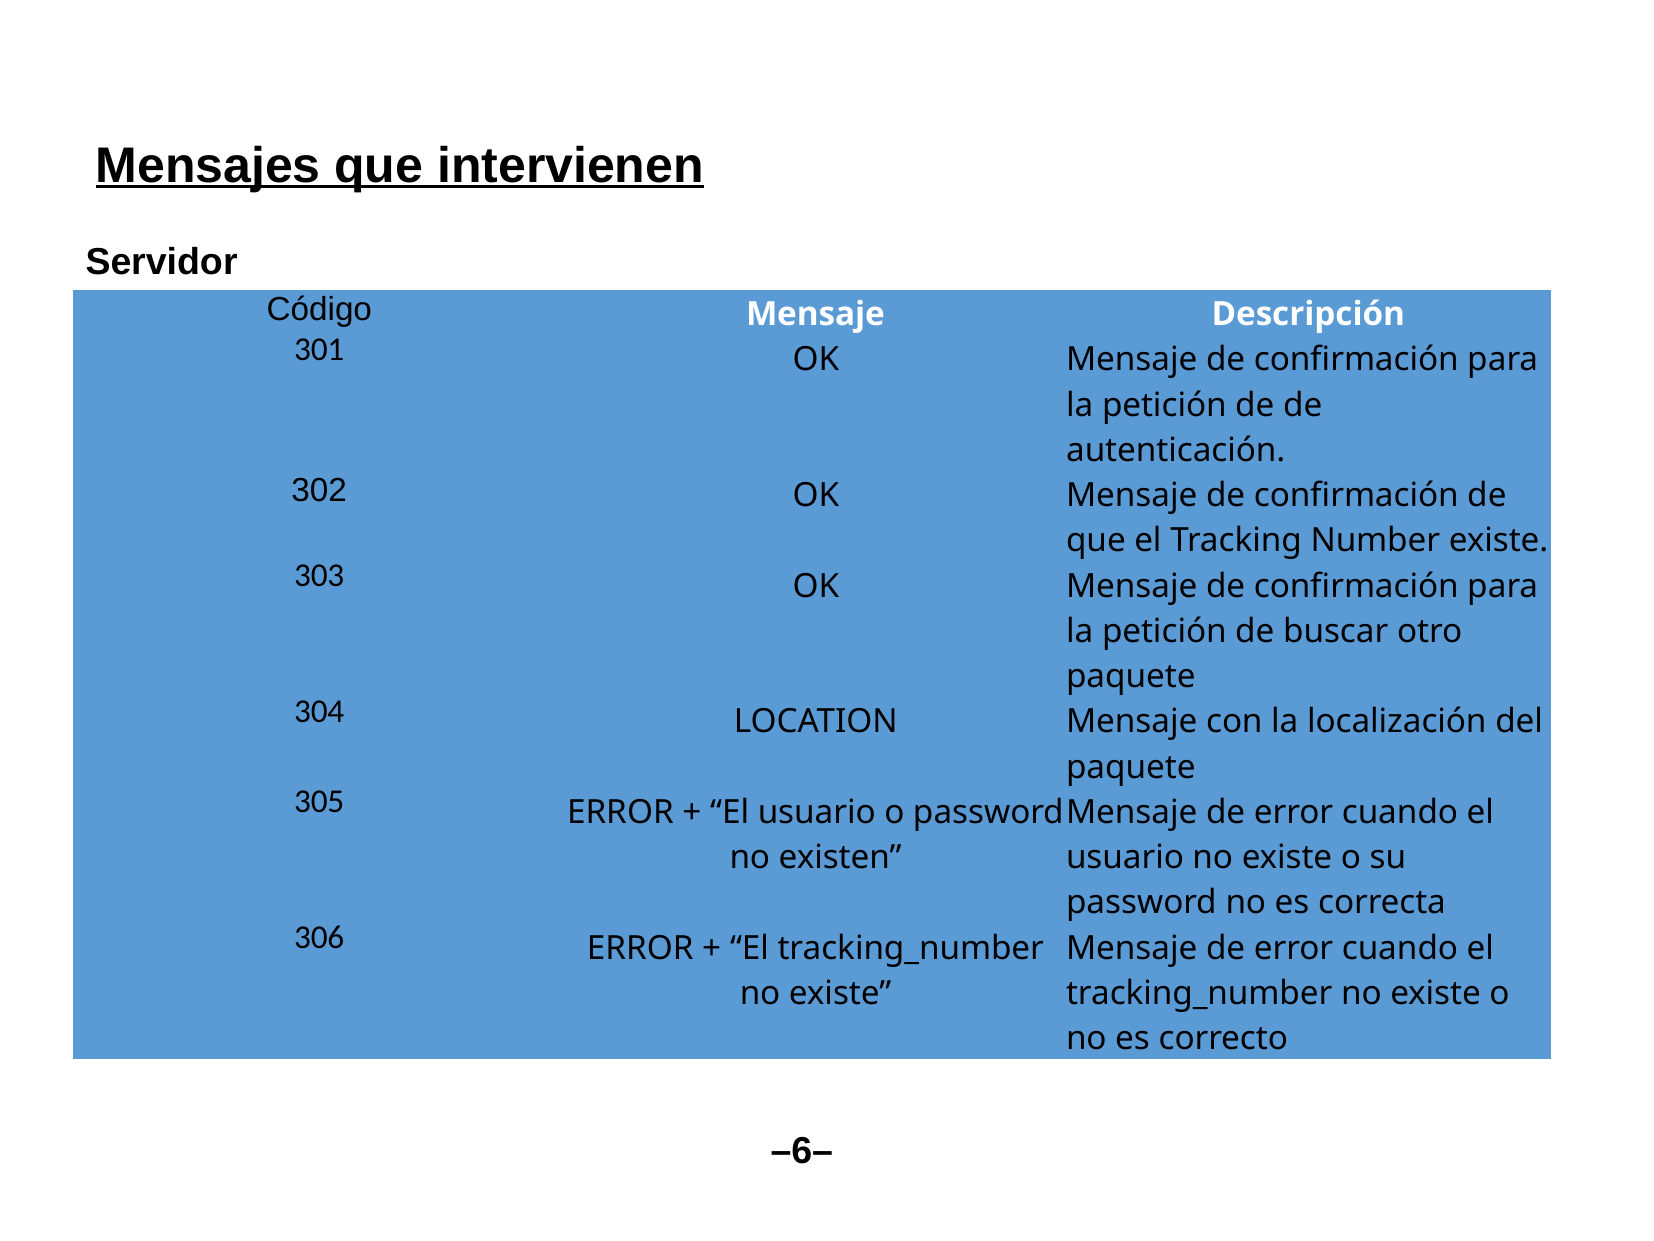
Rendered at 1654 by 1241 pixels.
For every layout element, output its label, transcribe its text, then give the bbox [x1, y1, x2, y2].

table_cell OK [566, 471, 1066, 562]
table_cell 304 [73, 697, 566, 788]
table_cell Mensaje de error cuando el usuario no existe o su password no es correcta [1066, 788, 1551, 924]
text_box Mensajes que intervienen [81, 129, 745, 257]
table_cell Mensaje con la localización del paquete [1066, 697, 1551, 788]
table_cell 306 [73, 924, 566, 1059]
table_cell Mensaje de confirmación para la petición de de autenticación. [1066, 335, 1551, 471]
table_cell Mensaje de confirmación para la petición de buscar otro paquete [1066, 562, 1551, 697]
table_header Código [73, 290, 566, 335]
table_cell OK [566, 562, 1066, 697]
table_cell LOCATION [566, 697, 1066, 788]
table_header Mensaje [566, 290, 1066, 335]
table_cell 301 [73, 335, 566, 471]
table_cell 303 [73, 562, 566, 697]
table_cell 305 [73, 788, 566, 924]
text_box Servidor [70, 233, 260, 290]
table_cell ERROR + “El usuario o password no existen” [566, 788, 1066, 924]
table_cell Mensaje de error cuando el tracking_number no existe o no es correcto [1066, 924, 1551, 1059]
text_box –– [755, 1122, 851, 1241]
table_cell OK [566, 335, 1066, 471]
table_cell 302 [73, 471, 566, 562]
table_cell Mensaje de confirmación de que el Tracking Number existe. [1066, 471, 1551, 562]
table_cell ERROR + “El tracking_number no existe” [566, 924, 1066, 1059]
table_header Descripción [1066, 290, 1551, 335]
